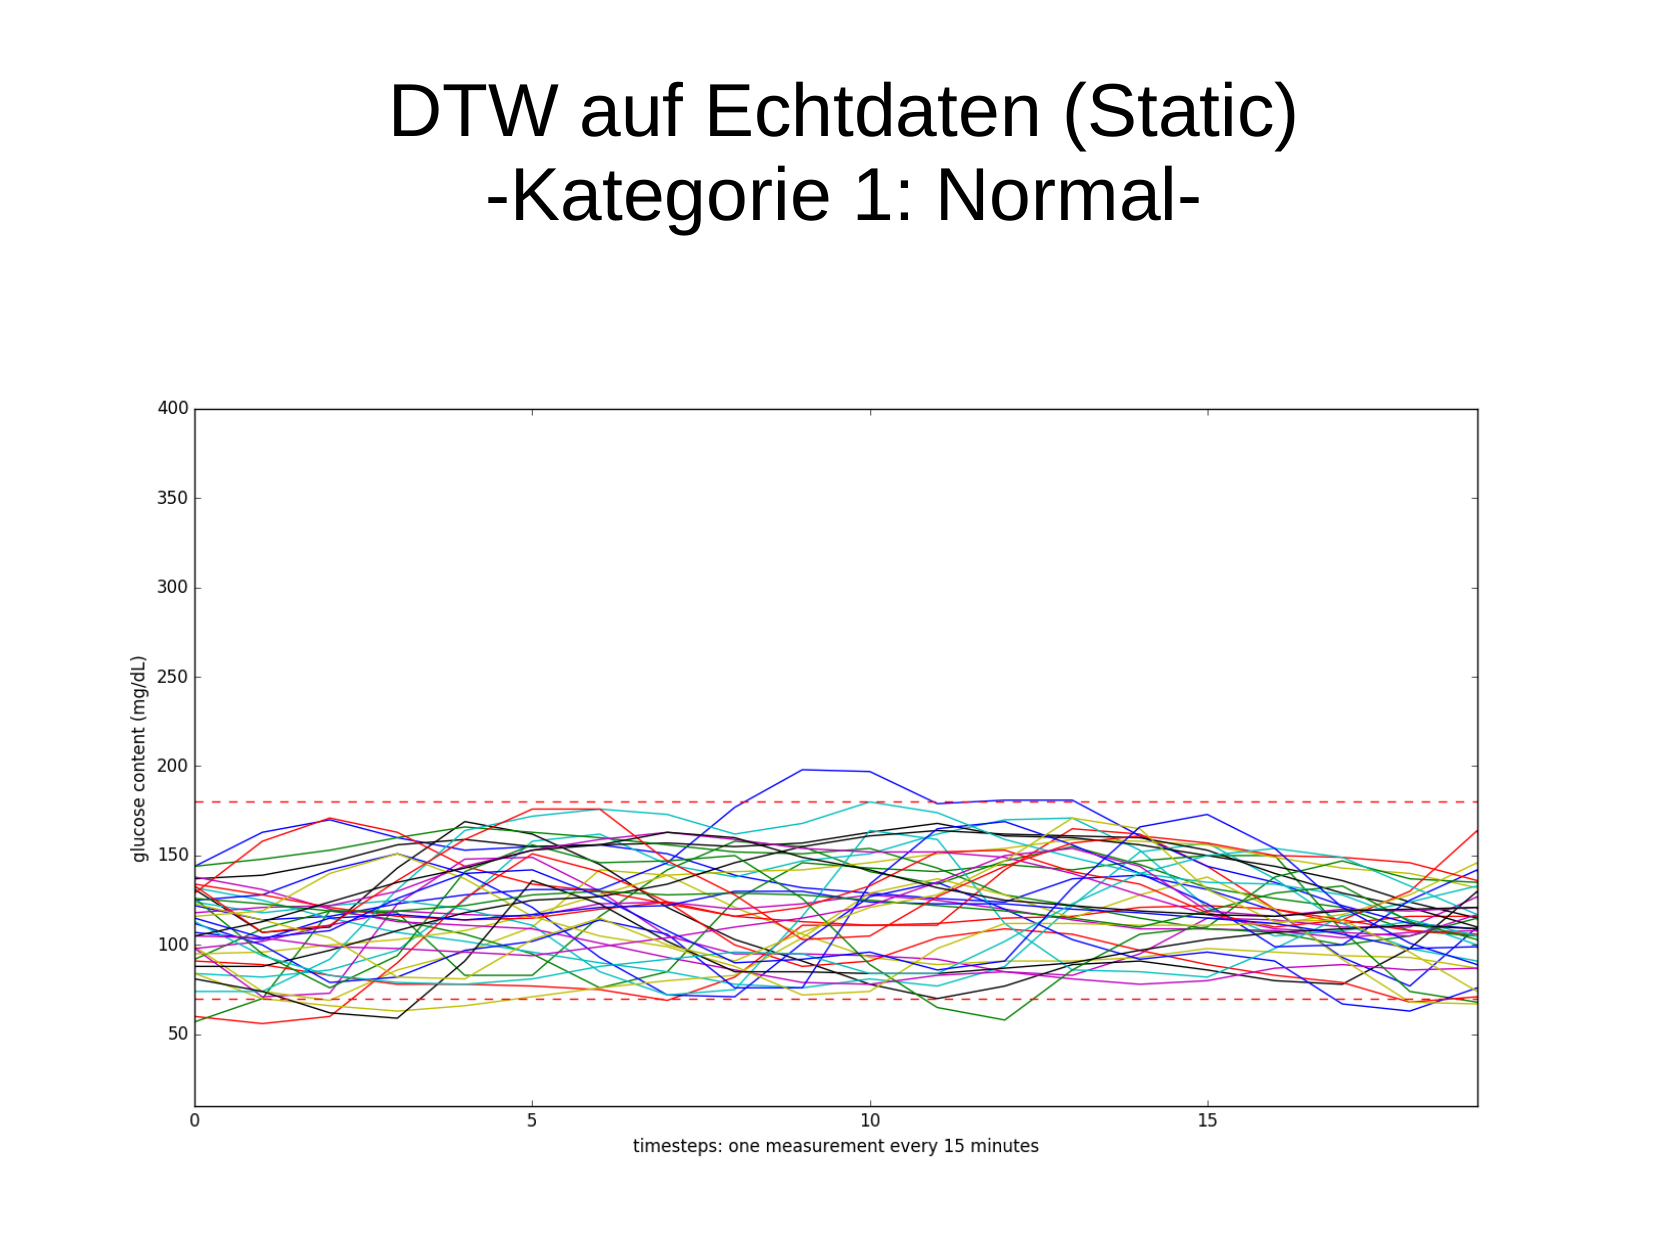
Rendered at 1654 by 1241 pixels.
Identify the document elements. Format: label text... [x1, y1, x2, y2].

picture [0, 322, 1642, 1193]
title DTW auf Echtdaten (Static) -Kategorie 1: Normal- [82, 49, 1571, 257]
